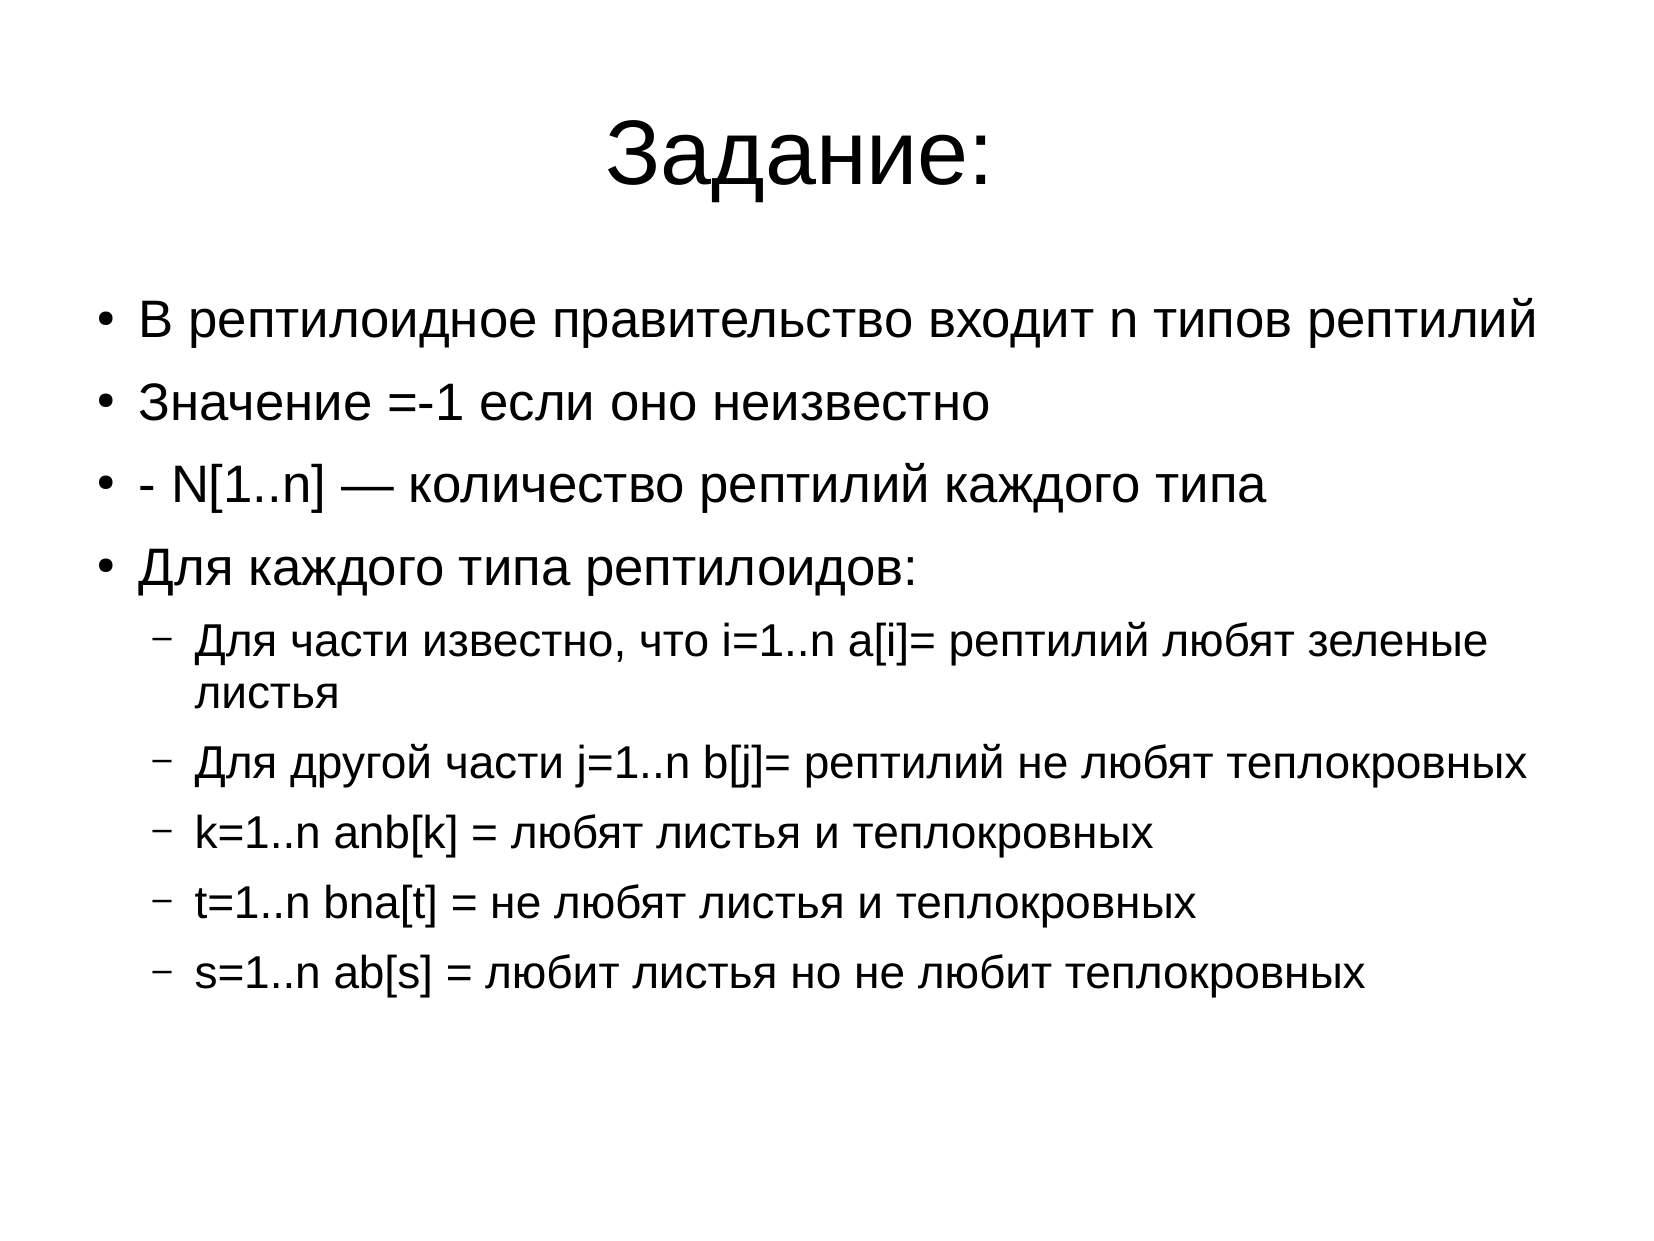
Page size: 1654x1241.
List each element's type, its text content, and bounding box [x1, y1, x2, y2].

title Задание: [82, 49, 1571, 257]
list В рептилоидное правительство входит n типов рептилий Значение =-1 если оно неизвестно - N[1..n] — количество рептилий каждого типа Для каждого типа рептилоидов: Для части известно, что i=1..n a[i]= рептилий любят зеленые листья Для другой части j=1..n b[j]= рептилий не любят теплокровных k=1..n anb[k] = любят листья и теплокровных t=1..n bna[t] = не любят листья и теплокровных s=1..n ab[s] = любит листья но не любит теплокровных [82, 290, 1571, 1010]
